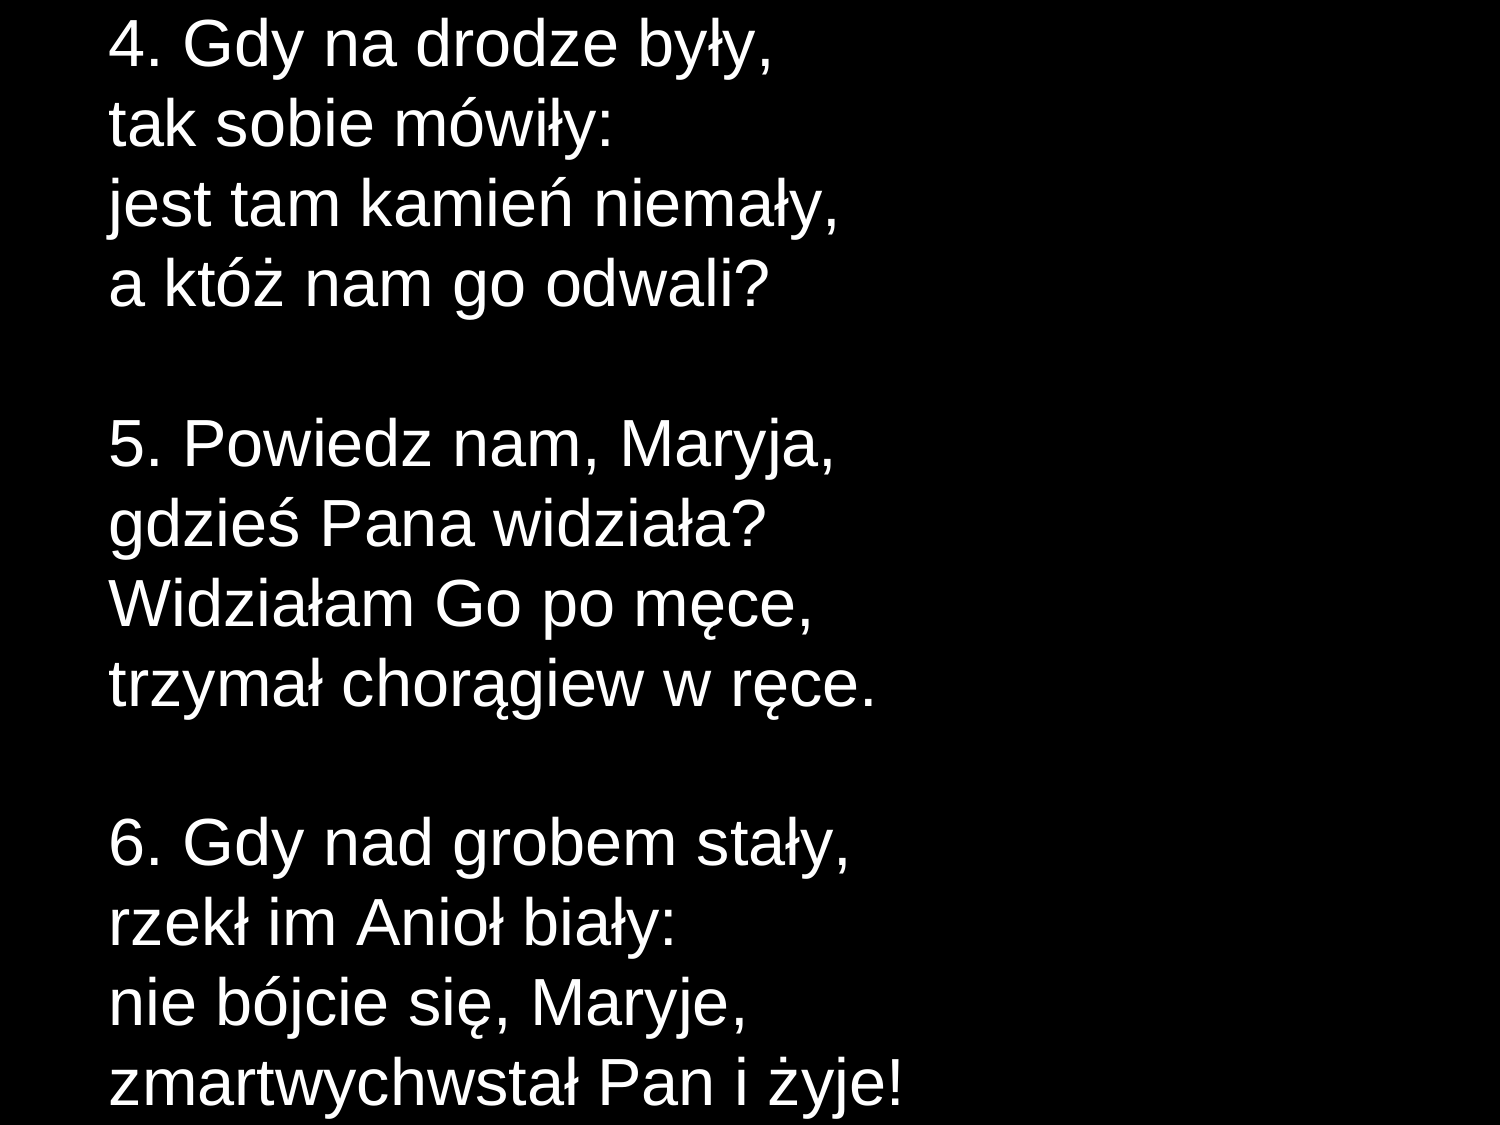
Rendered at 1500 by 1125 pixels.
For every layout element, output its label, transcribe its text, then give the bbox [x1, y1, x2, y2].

text_box 4. Gdy na drodze były, tak sobie mówiły: jest tam kamień niemały, a któż nam go odwali? 5. Powiedz nam, Maryja, gdzieś Pana widziała? Widziałam Go po męce, trzymał chorągiew w ręce. 6. Gdy nad grobem stały, rzekł im Anioł biały: nie bójcie się, Maryje, zmartwychwstał Pan i żyje! [93, 0, 1465, 1125]
